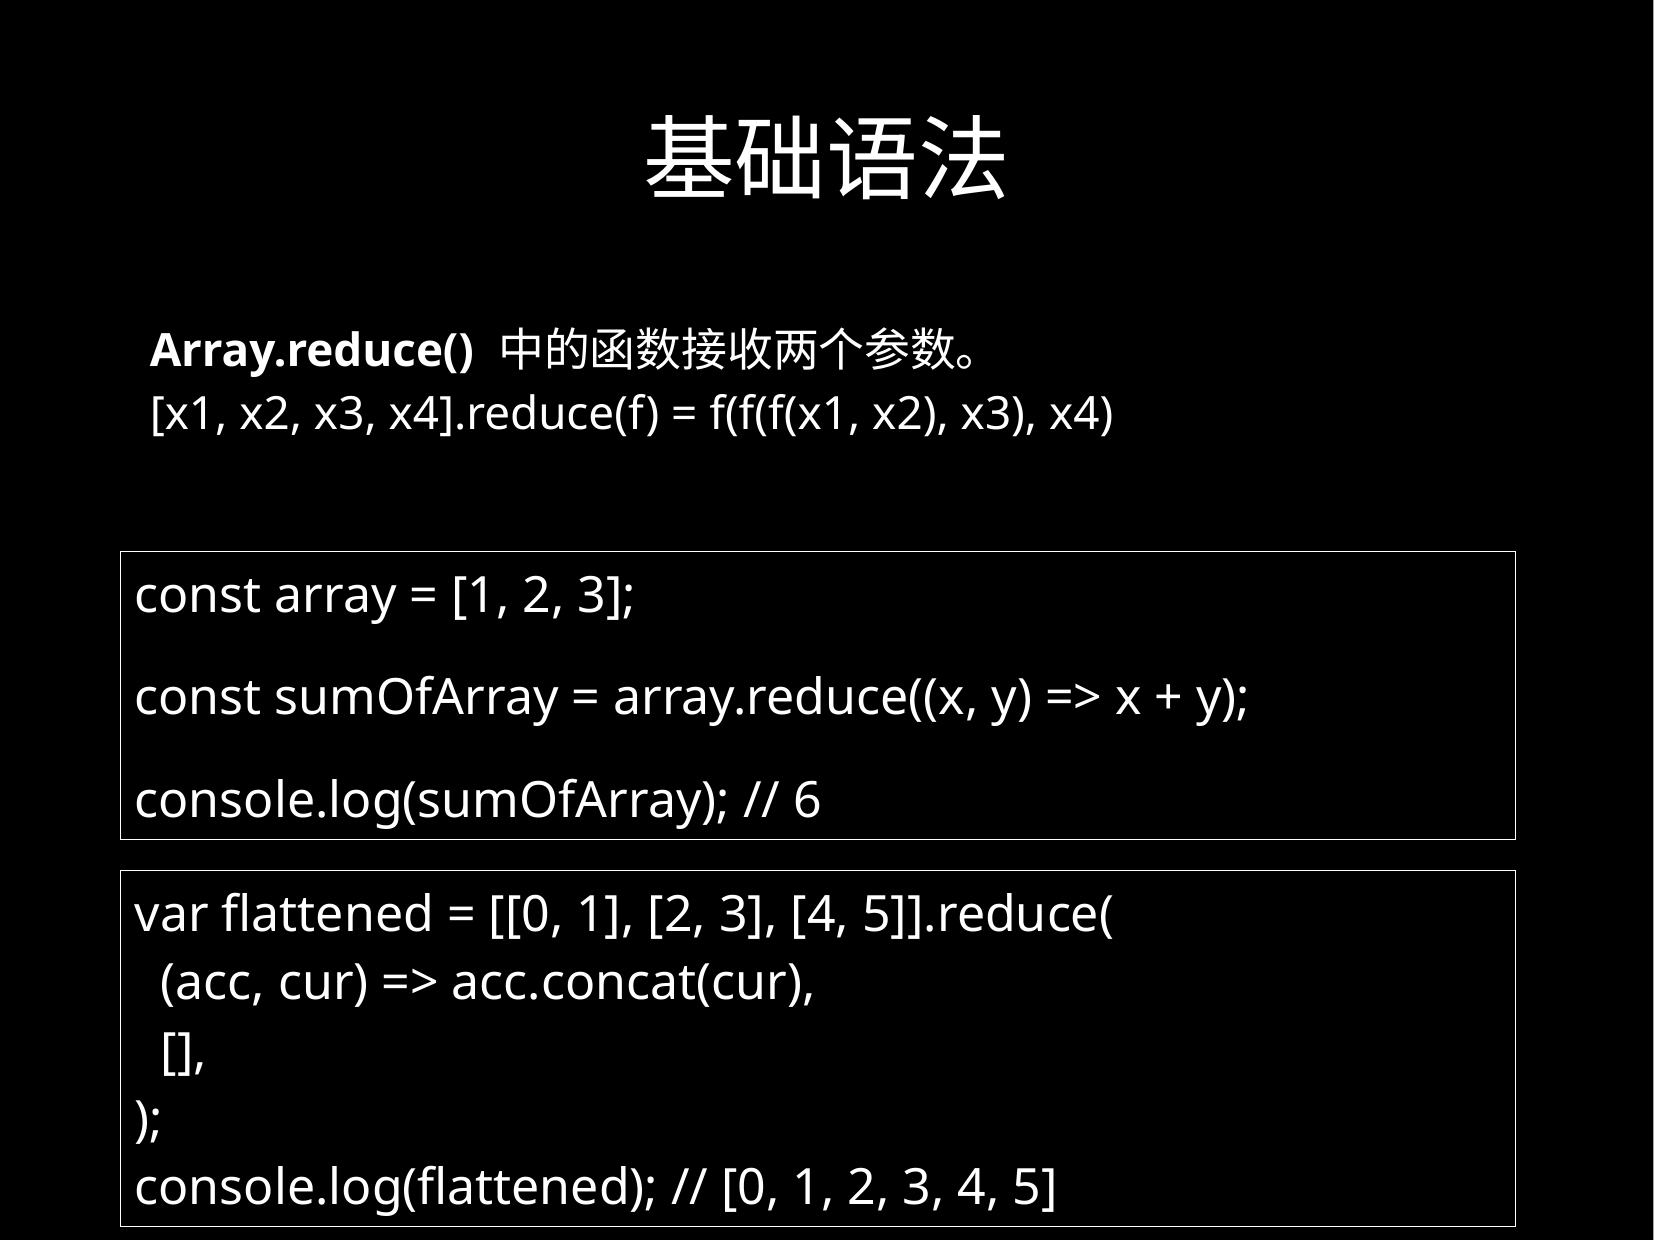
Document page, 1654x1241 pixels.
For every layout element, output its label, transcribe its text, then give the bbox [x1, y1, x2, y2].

text_box var flattened = [[0, 1], [2, 3], [4, 5]].reduce( (acc, cur) => acc.concat(cur), [], ); console.log(flattened); // [0, 1, 2, 3, 4, 5] [120, 870, 1516, 1136]
text_box const array = [1, 2, 3]; const sumOfArray = array.reduce((x, y) => x + y); console.log(sumOfArray); // 6 [120, 551, 1516, 767]
title 基础语法 [82, 49, 1571, 257]
text_box Array.reduce() 中的函数接收两个参数。 [x1, x2, x3, x4].reduce(f) = f(f(f(x1, x2), x3), x4) [135, 306, 1351, 458]
